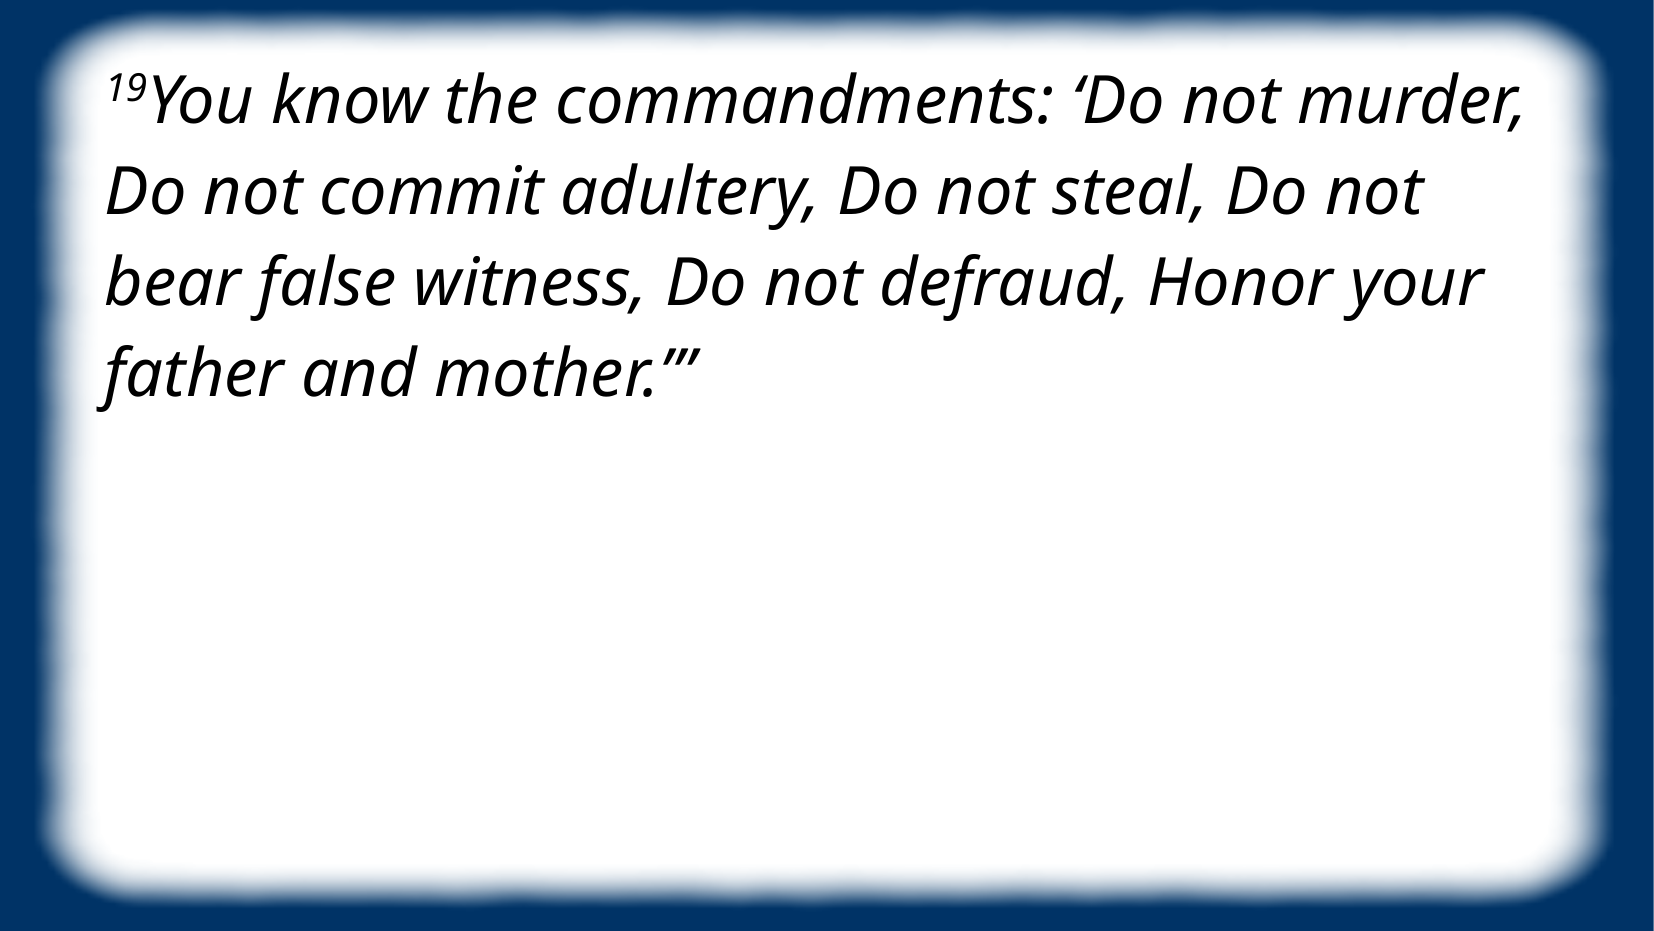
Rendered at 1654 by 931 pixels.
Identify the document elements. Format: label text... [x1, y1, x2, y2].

text_box 19You know the commandments: ‘Do not murder, Do not commit adultery, Do not steal, Do not bear false witness, Do not defraud, Honor your father and mother.’” [90, 45, 1561, 451]
picture [0, 0, 1654, 931]
